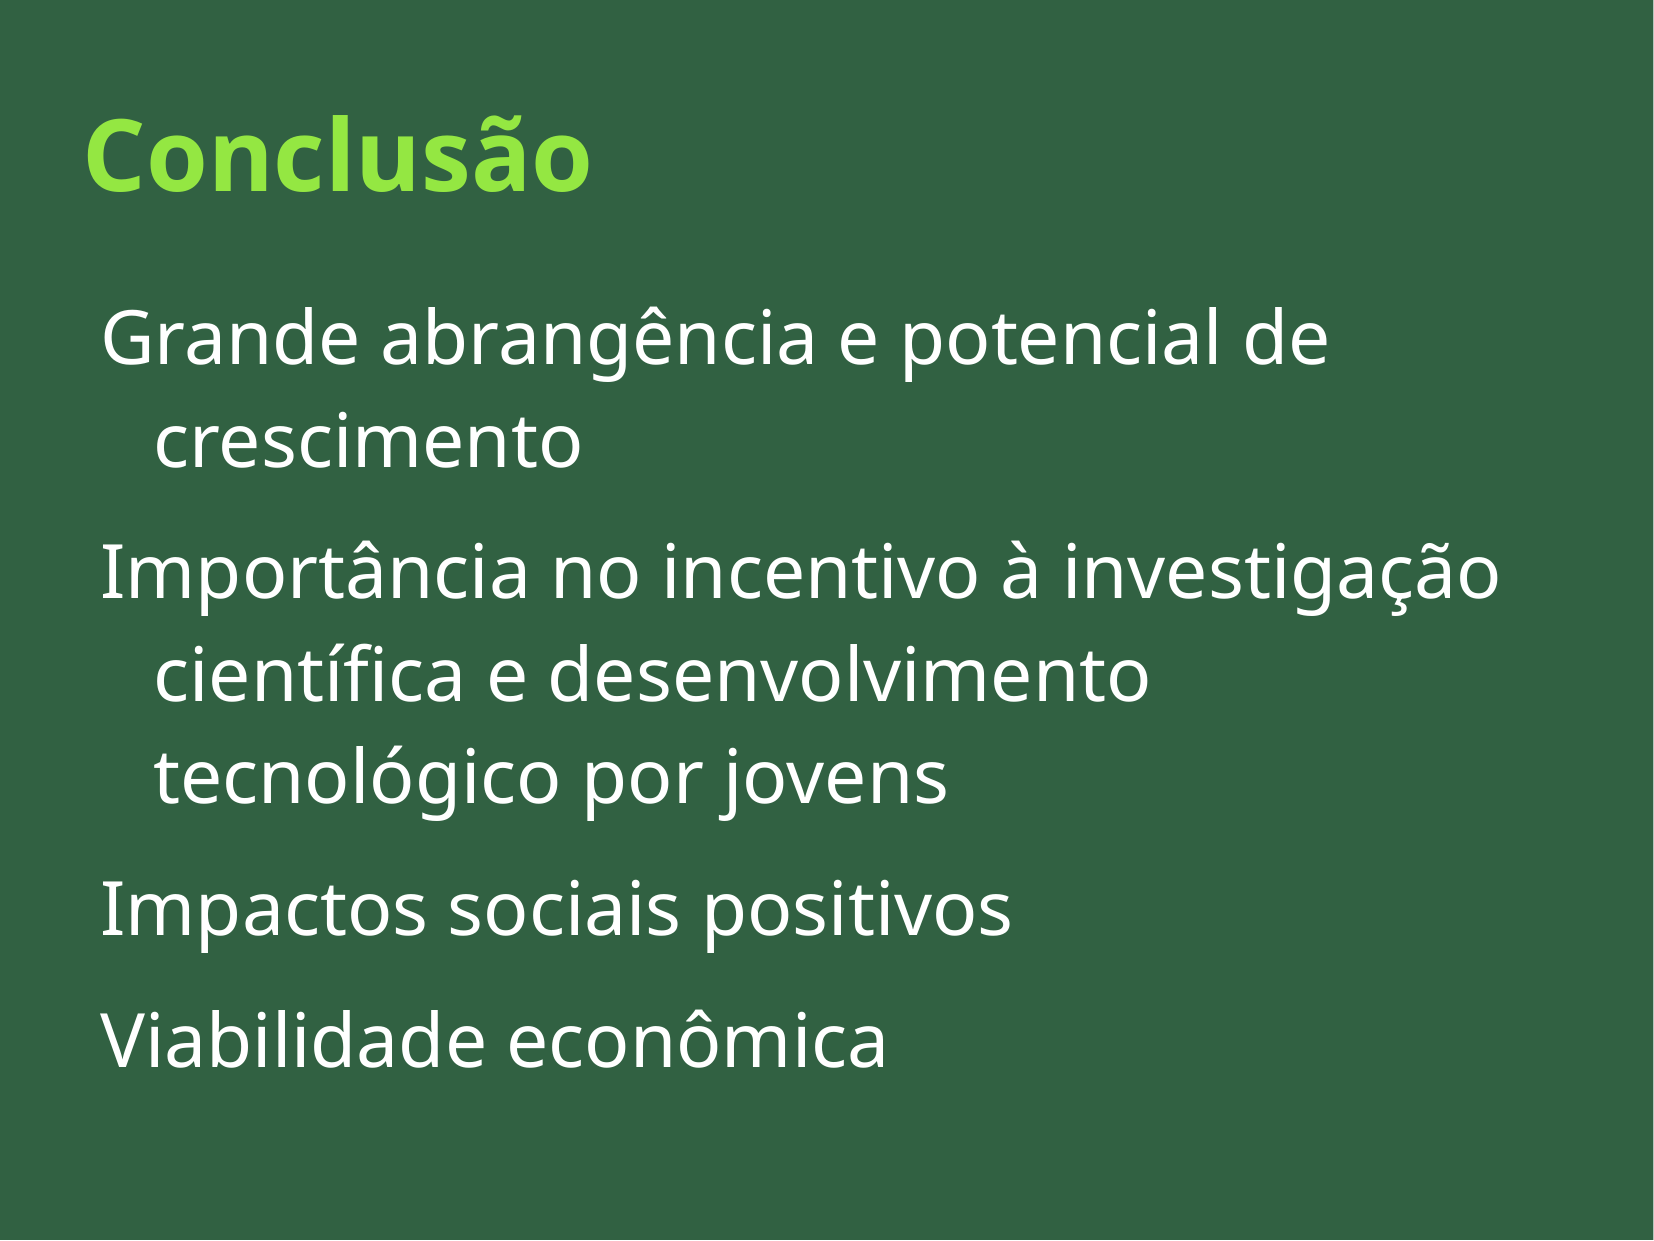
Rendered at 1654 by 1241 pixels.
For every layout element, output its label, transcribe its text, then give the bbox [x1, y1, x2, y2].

title Conclusão [82, 49, 1571, 257]
list Grande abrangência e potencial de crescimento Importância no incentivo à investigação científica e desenvolvimento tecnológico por jovens Impactos sociais positivos Viabilidade econômica [82, 284, 1571, 983]
